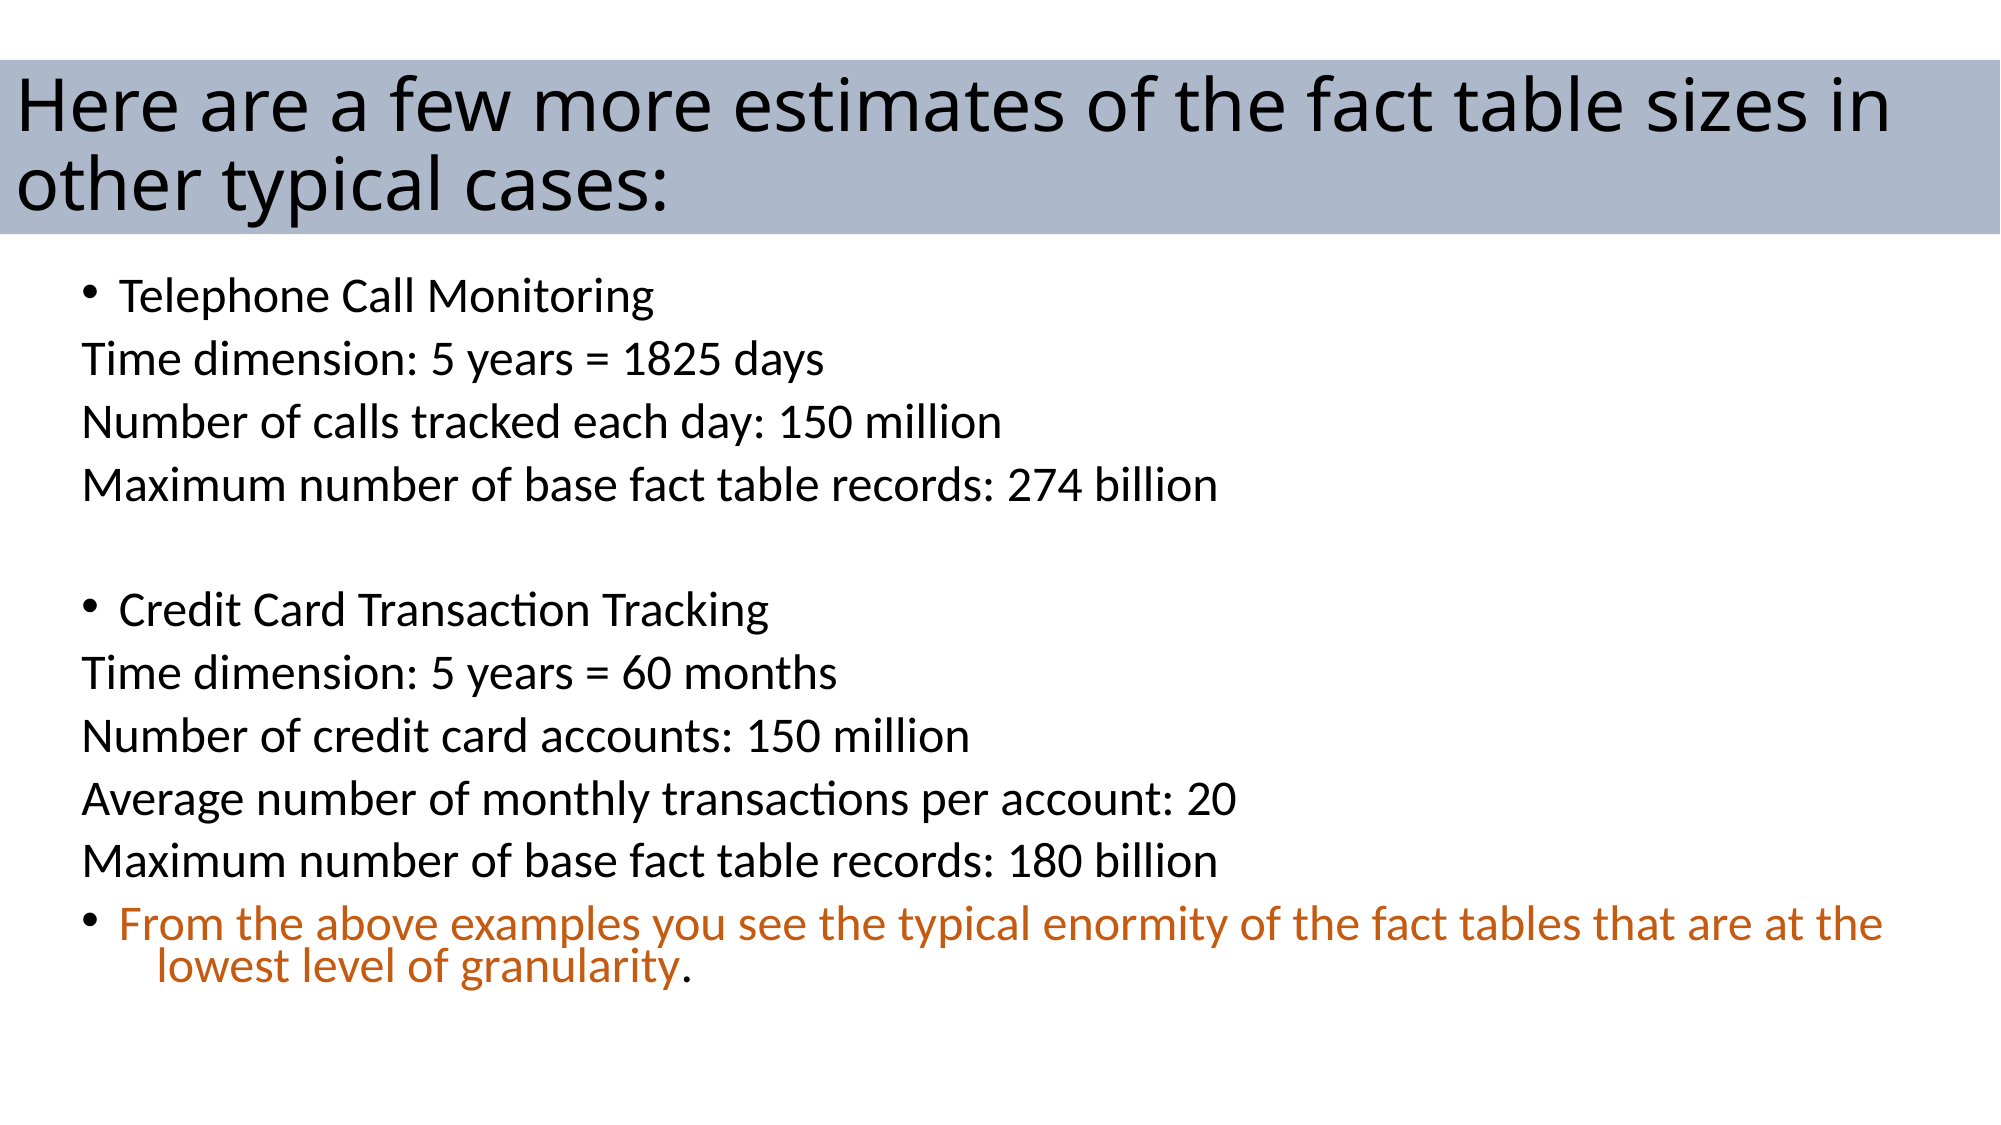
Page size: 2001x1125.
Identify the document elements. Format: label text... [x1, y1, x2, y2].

list Telephone Call Monitoring Time dimension: 5 years = 1825 days Number of calls tracked each day: 150 million Maximum number of base fact table records: 274 billion Credit Card Transaction Tracking Time dimension: 5 years = 60 months Number of credit card accounts: 150 million Average number of monthly transactions per account: 20 Maximum number of base fact table records: 180 billion From the above examples you see the typical enormity of the fact tables that are at the lowest level of granularity. [66, 271, 2000, 1066]
title Here are a few more estimates of the fact table sizes in other typical cases: [0, 59, 2000, 235]
